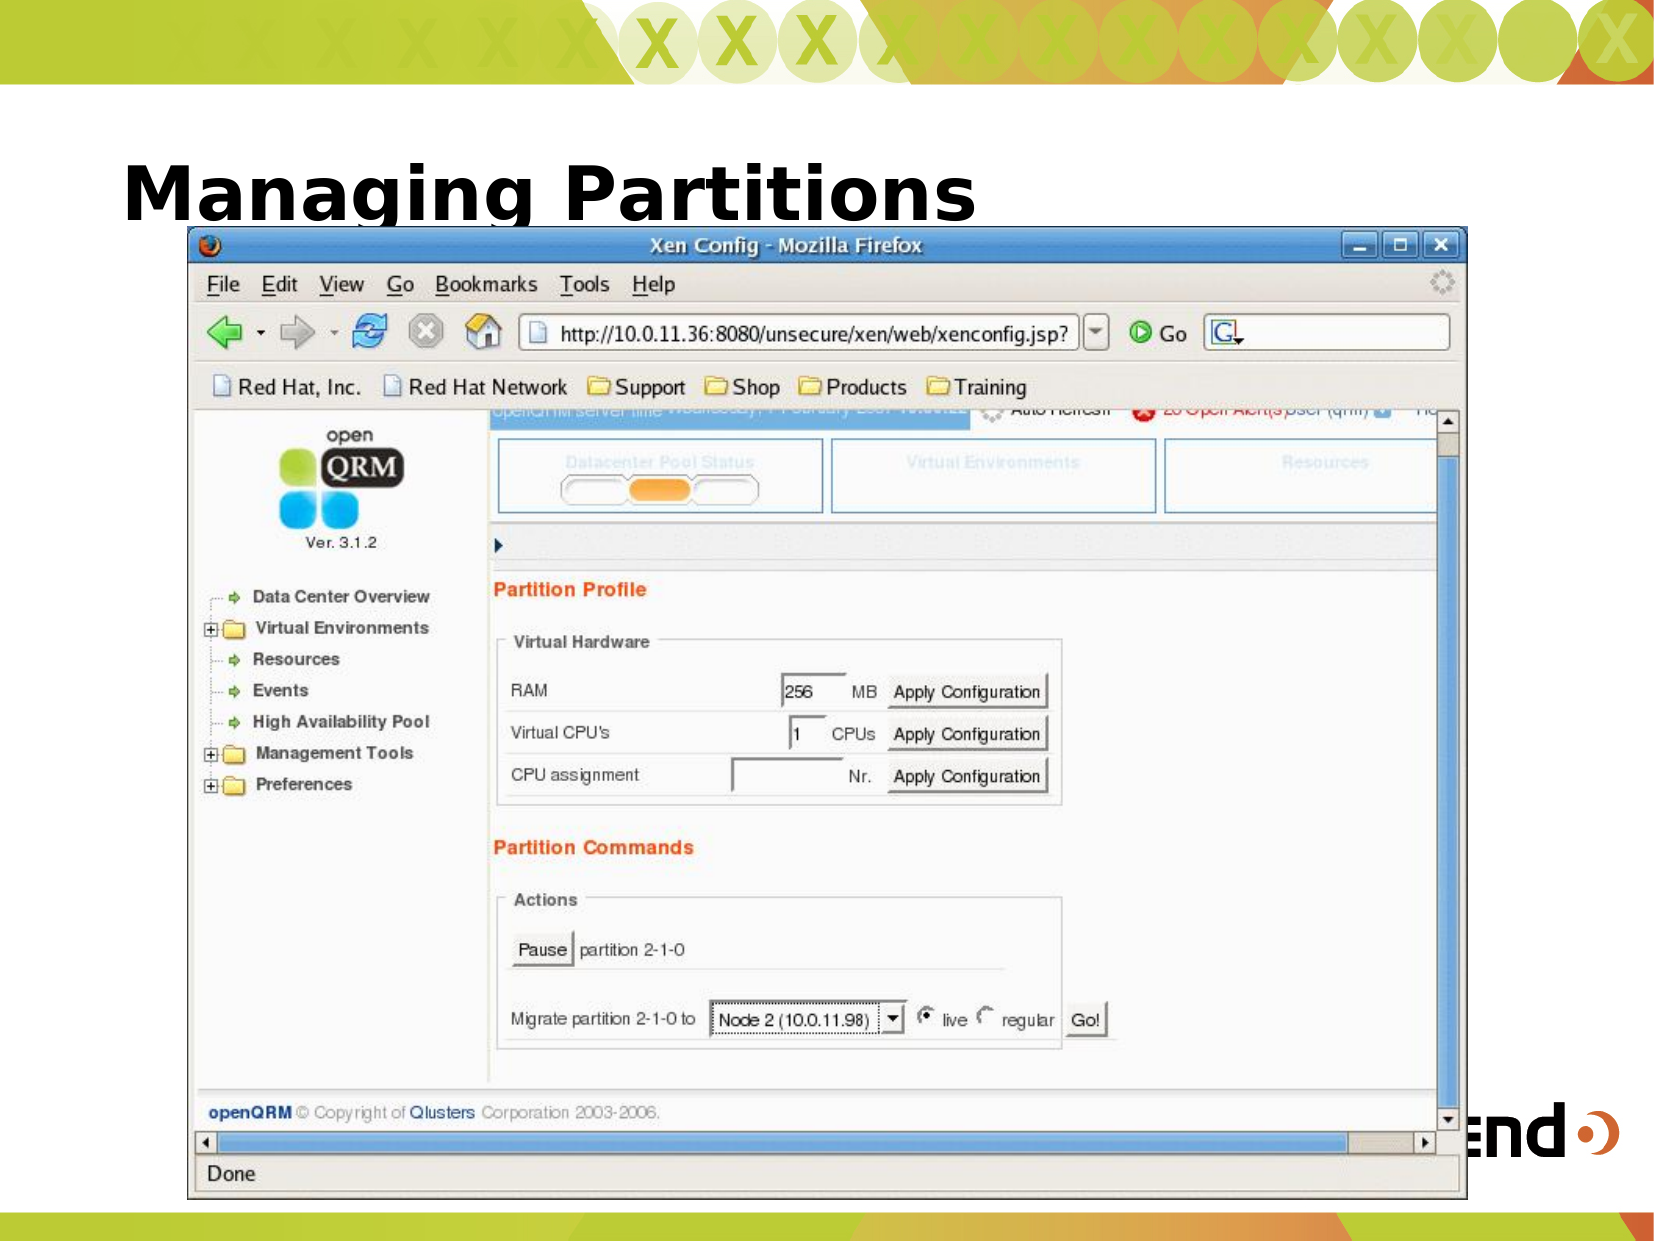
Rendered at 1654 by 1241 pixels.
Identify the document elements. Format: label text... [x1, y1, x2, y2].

picture [0, 0, 1654, 1241]
text_box [120, 372, 1654, 1241]
title Managing Partitions [121, 91, 1534, 299]
